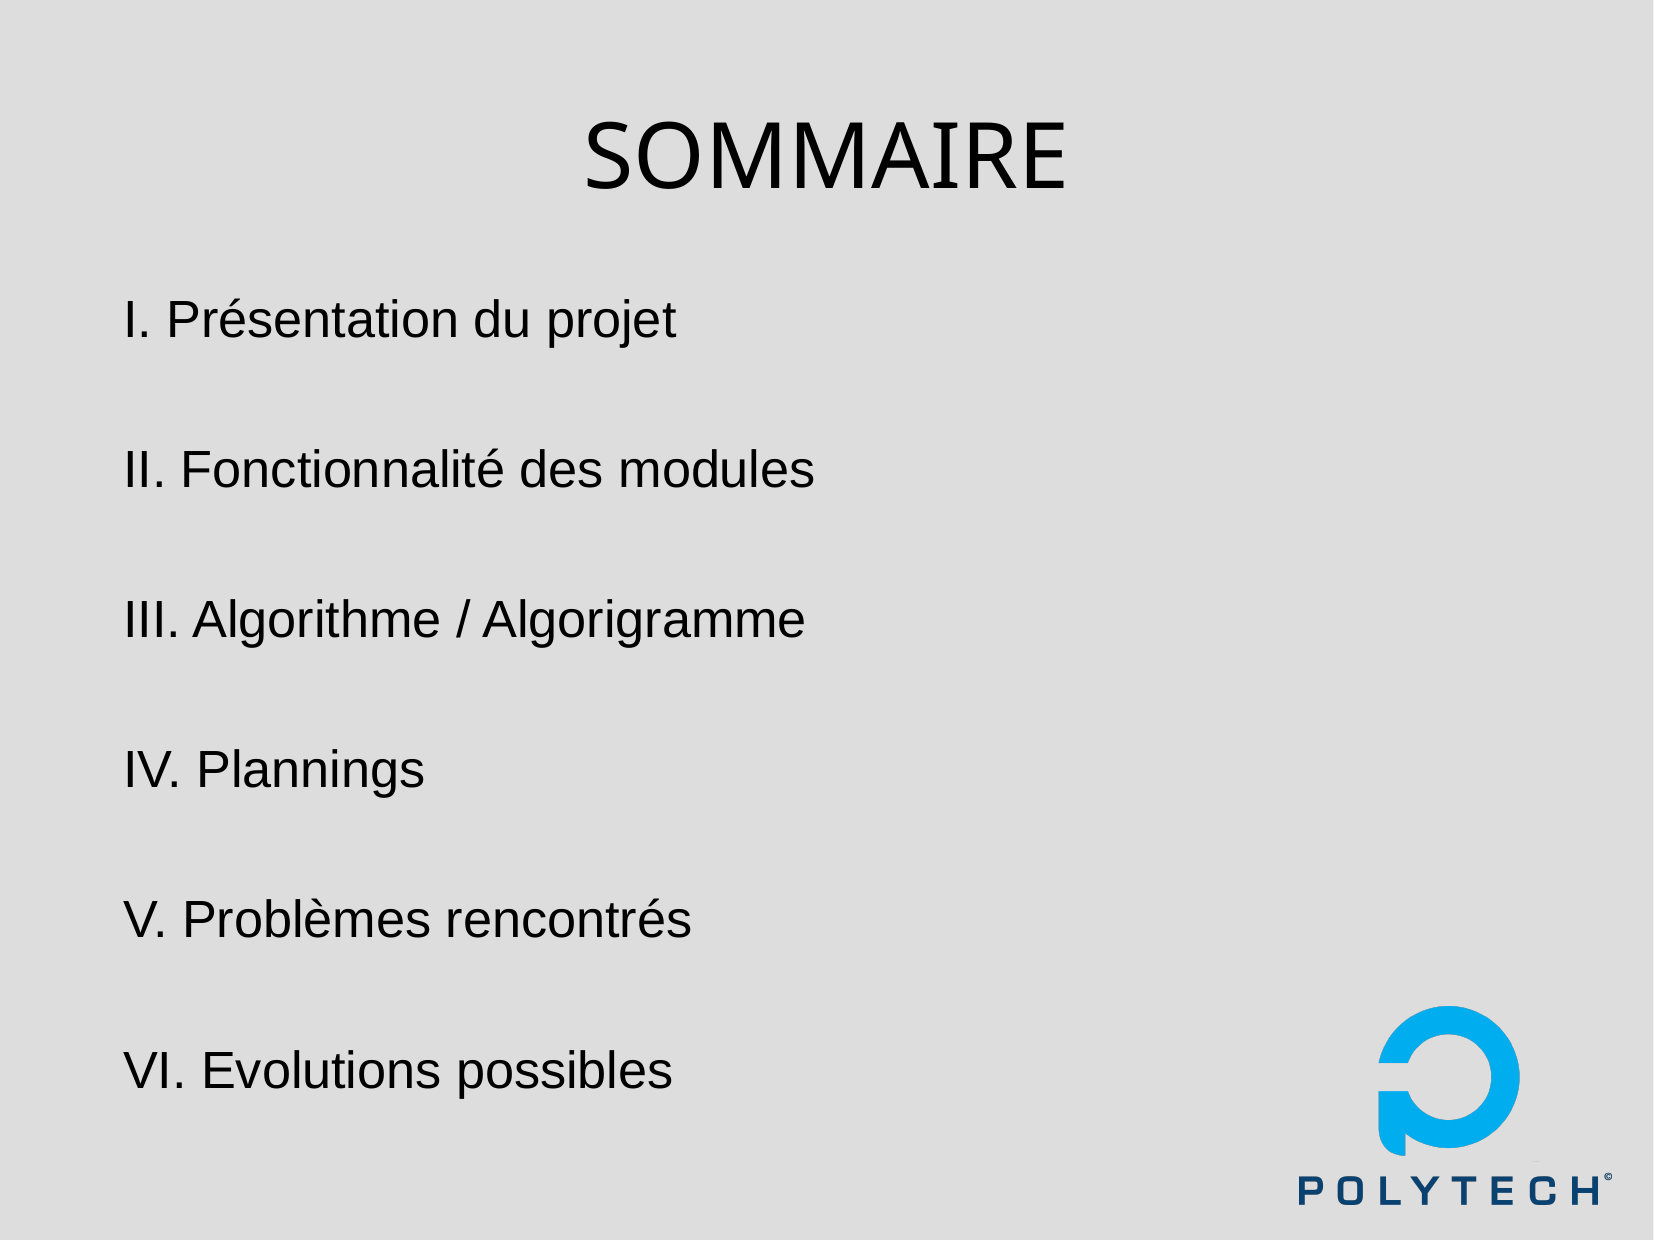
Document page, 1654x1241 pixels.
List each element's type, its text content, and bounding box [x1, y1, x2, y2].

list I. Présentation du projet II. Fonctionnalité des modules III. Algorithme / Algorigramme IV. Plannings V. Problèmes rencontrés VI. Evolutions possibles [82, 290, 1571, 1111]
title SOMMAIRE [82, 49, 1571, 257]
picture [1299, 1006, 1612, 1205]
